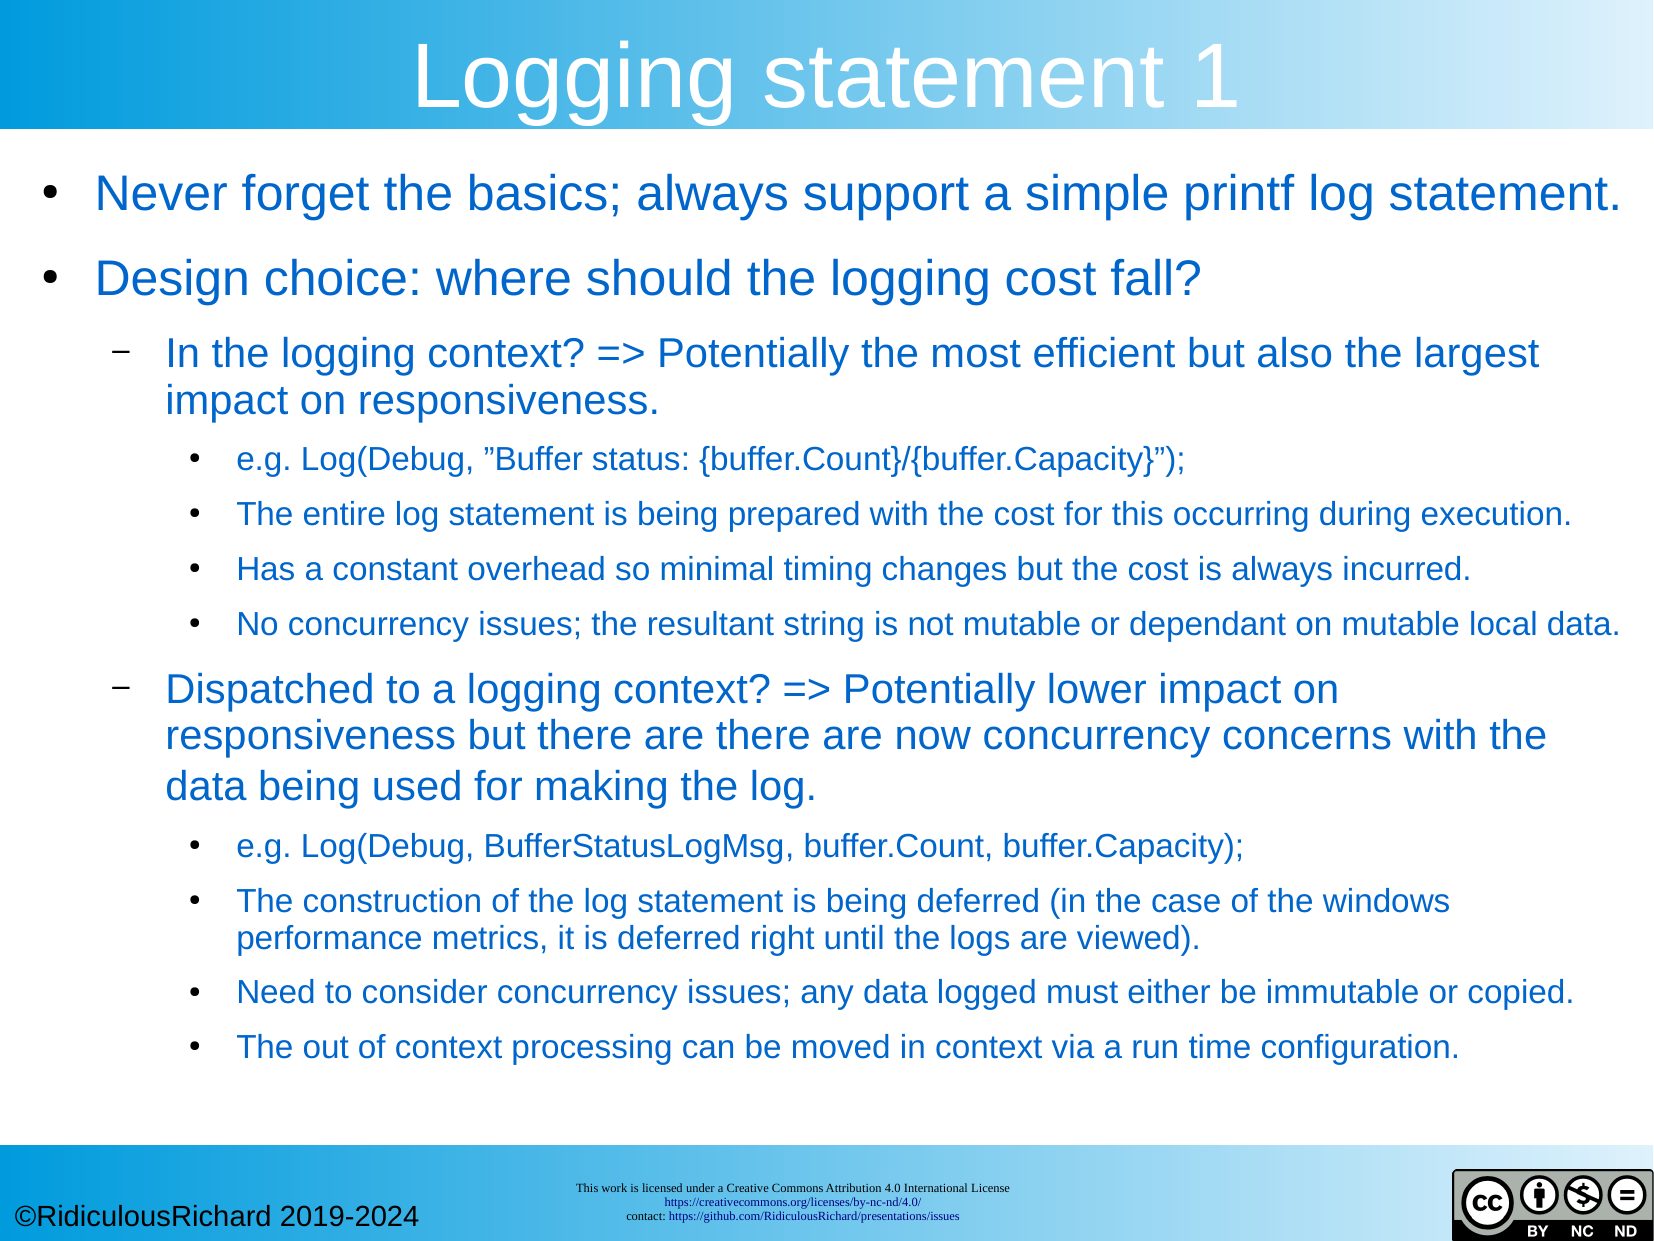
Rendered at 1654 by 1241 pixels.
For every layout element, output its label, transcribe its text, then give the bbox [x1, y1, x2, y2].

picture [138, 1146, 142, 1241]
title Logging statement 1 [82, 23, 1571, 129]
list Never forget the basics; always support a simple printf log statement. Design choice: where should the logging cost fall? In the logging context? => Potentially the most efficient but also the largest impact on responsiveness. e.g. Log(Debug, ”Buffer status: {buffer.Count}/{buffer.Capacity}”); The entire log statement is being prepared with the cost for this occurring during execution. Has a constant overhead so minimal timing changes but the cost is always incurred. No concurrency issues; the resultant string is not mutable or dependant on mutable local data. Dispatched to a logging context? => Potentially lower impact on responsiveness but there are there are now concurrency concerns with the data being used for making the log. e.g. Log(Debug, BufferStatusLogMsg, buffer.Count, buffer.Capacity); The construction of the log statement is being deferred (in the case of the windows performance metrics, it is deferred right until the logs are viewed). Need to consider concurrency issues; any data logged must either be immutable or copied. The out of context processing can be moved in context via a run time configuration. [23, 165, 1630, 1123]
picture [1452, 1169, 1654, 1241]
